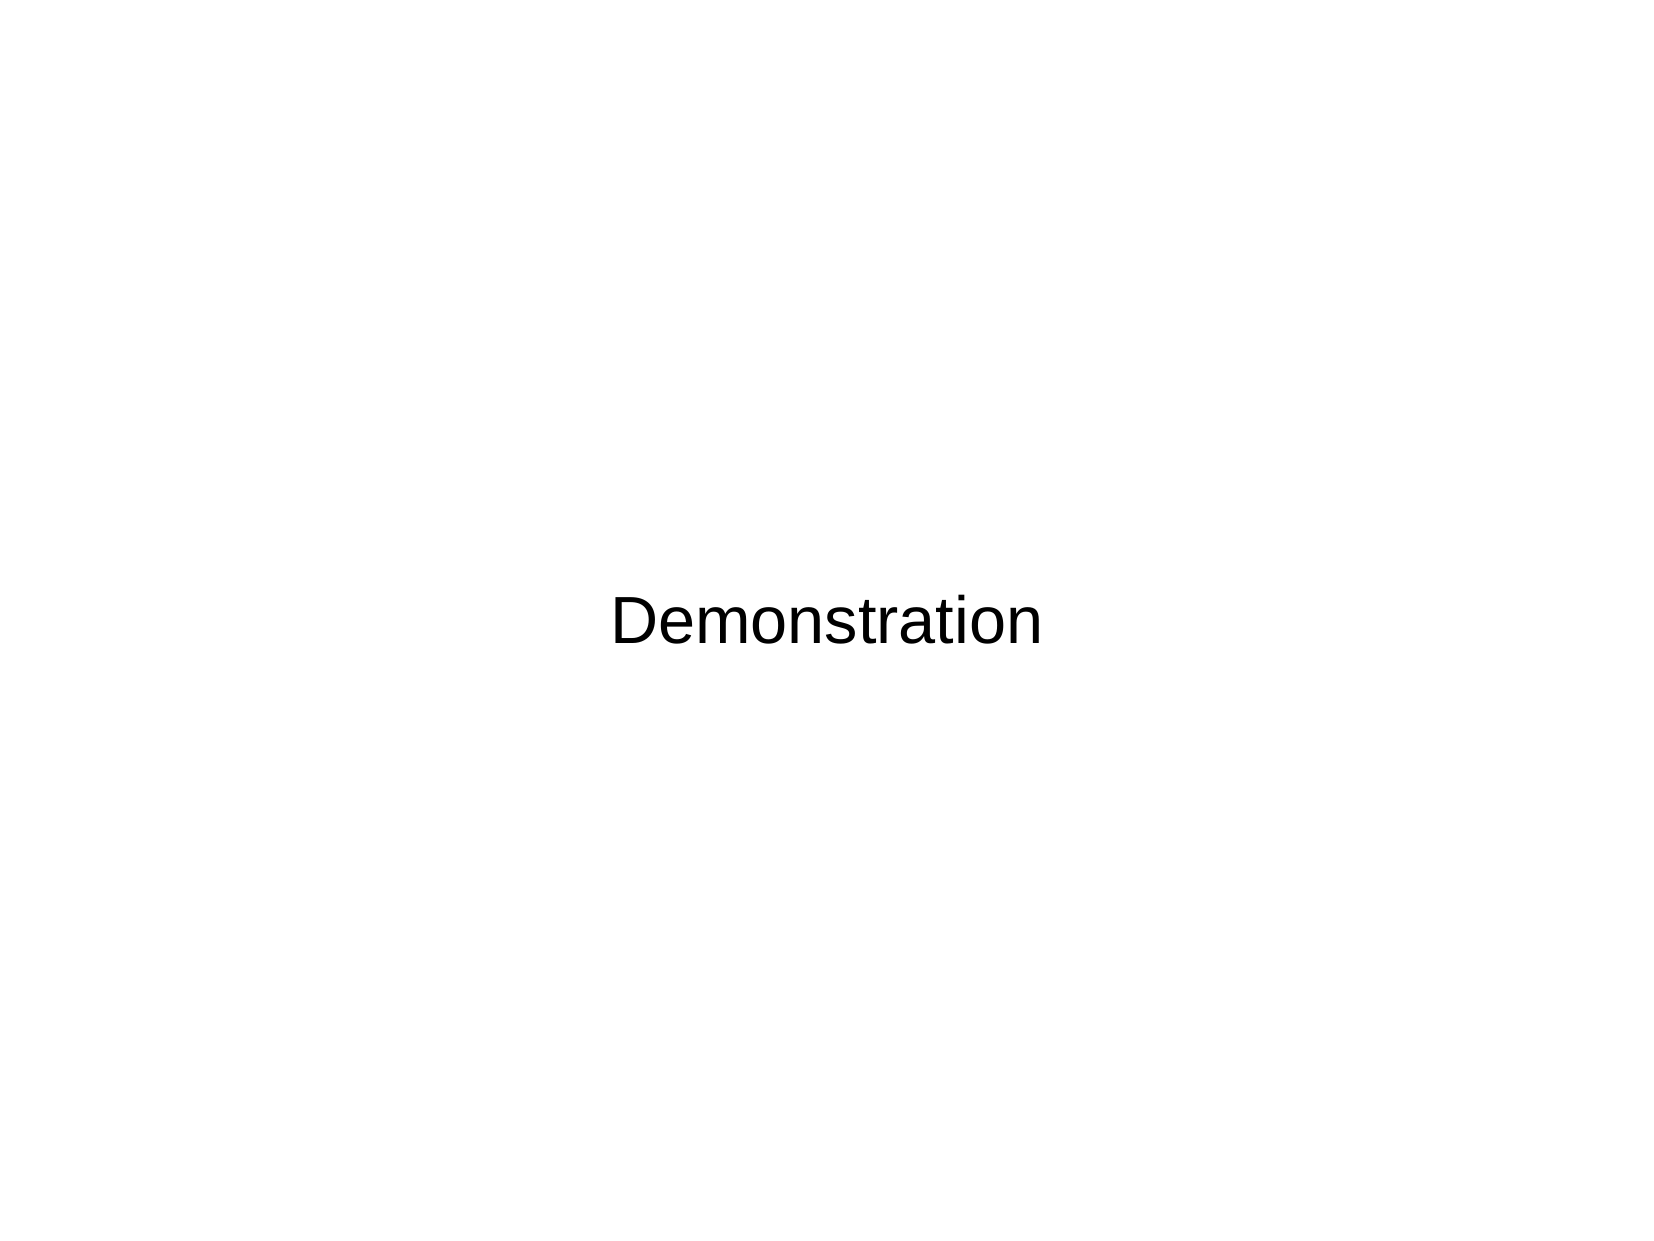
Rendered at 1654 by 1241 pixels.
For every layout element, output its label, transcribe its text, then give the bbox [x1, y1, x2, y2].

subtitle Demonstration [82, 210, 1571, 1030]
